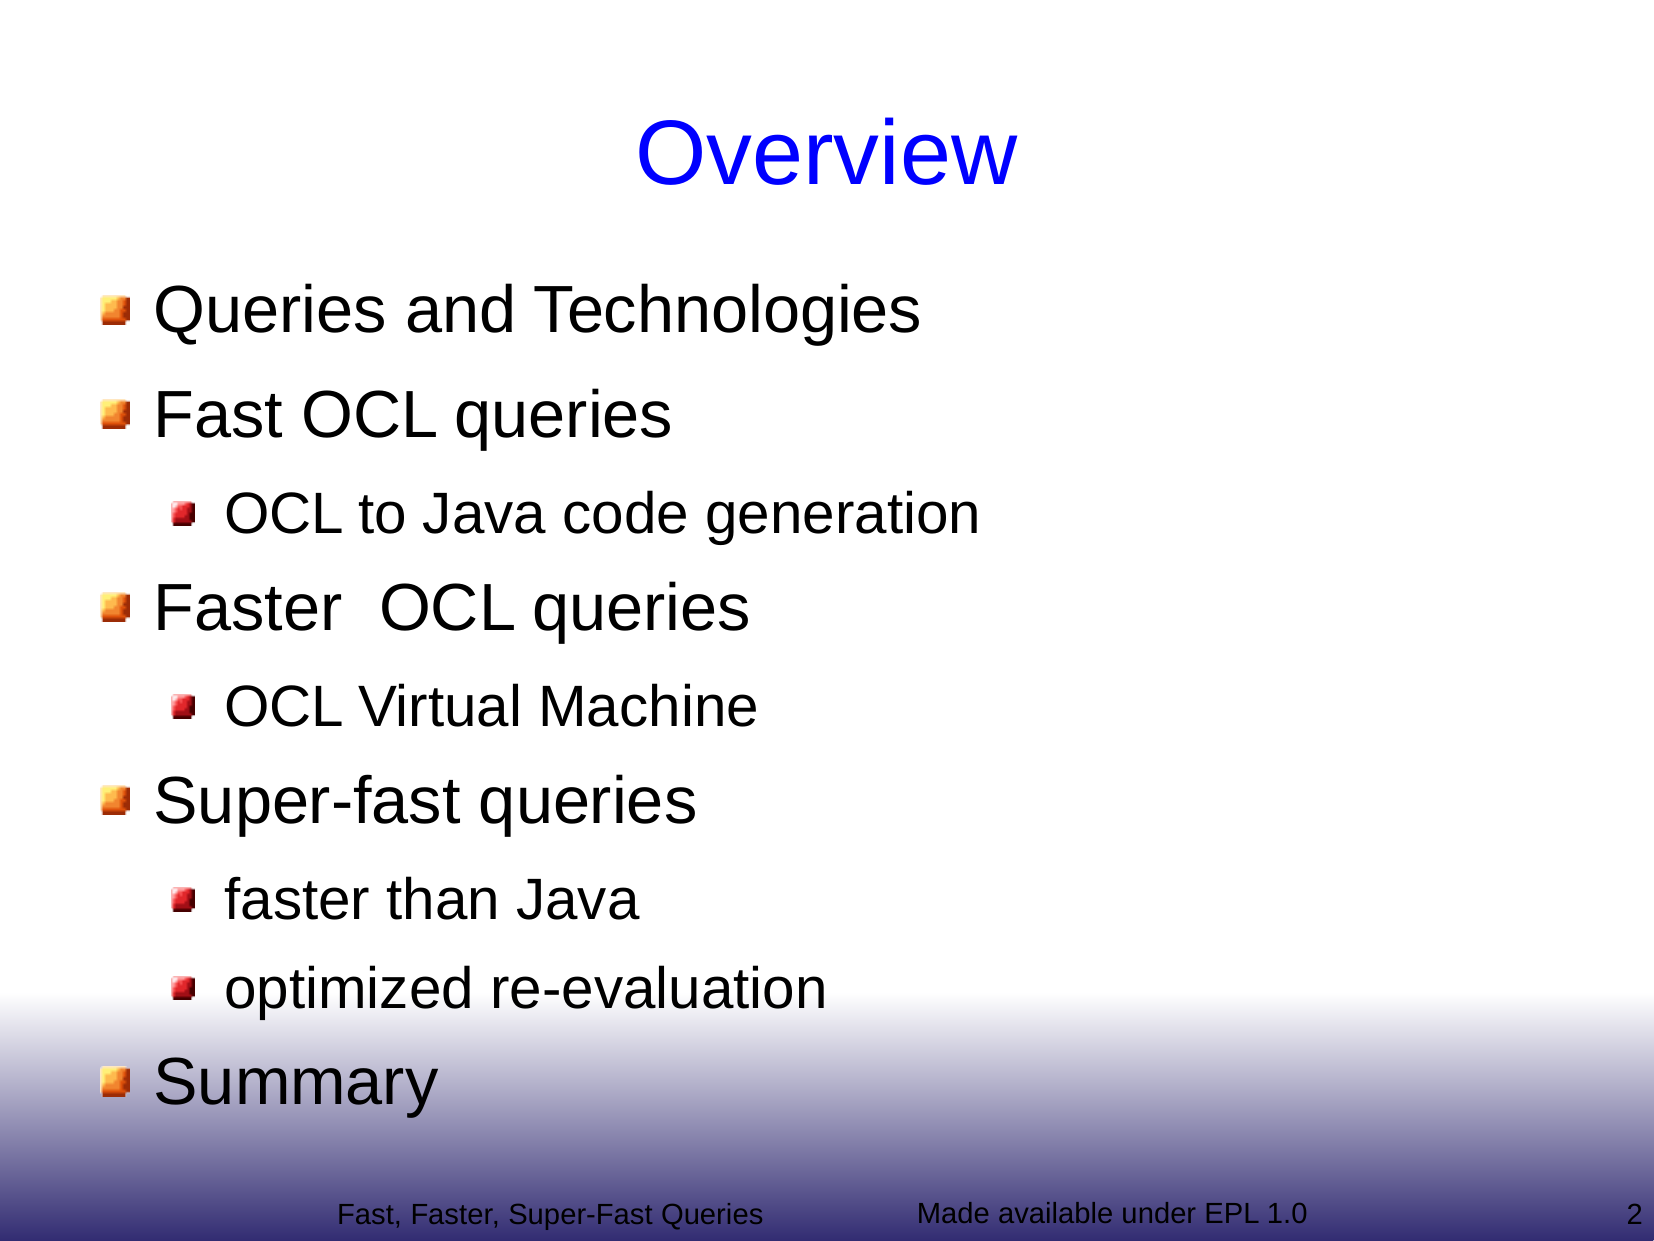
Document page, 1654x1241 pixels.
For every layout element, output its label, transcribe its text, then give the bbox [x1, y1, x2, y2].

title Overview [82, 49, 1571, 257]
list Queries and Technologies Fast OCL queries OCL to Java code generation Faster OCL queries OCL Virtual Machine Super-fast queries faster than Java optimized re-evaluation Summary [82, 272, 1571, 1144]
